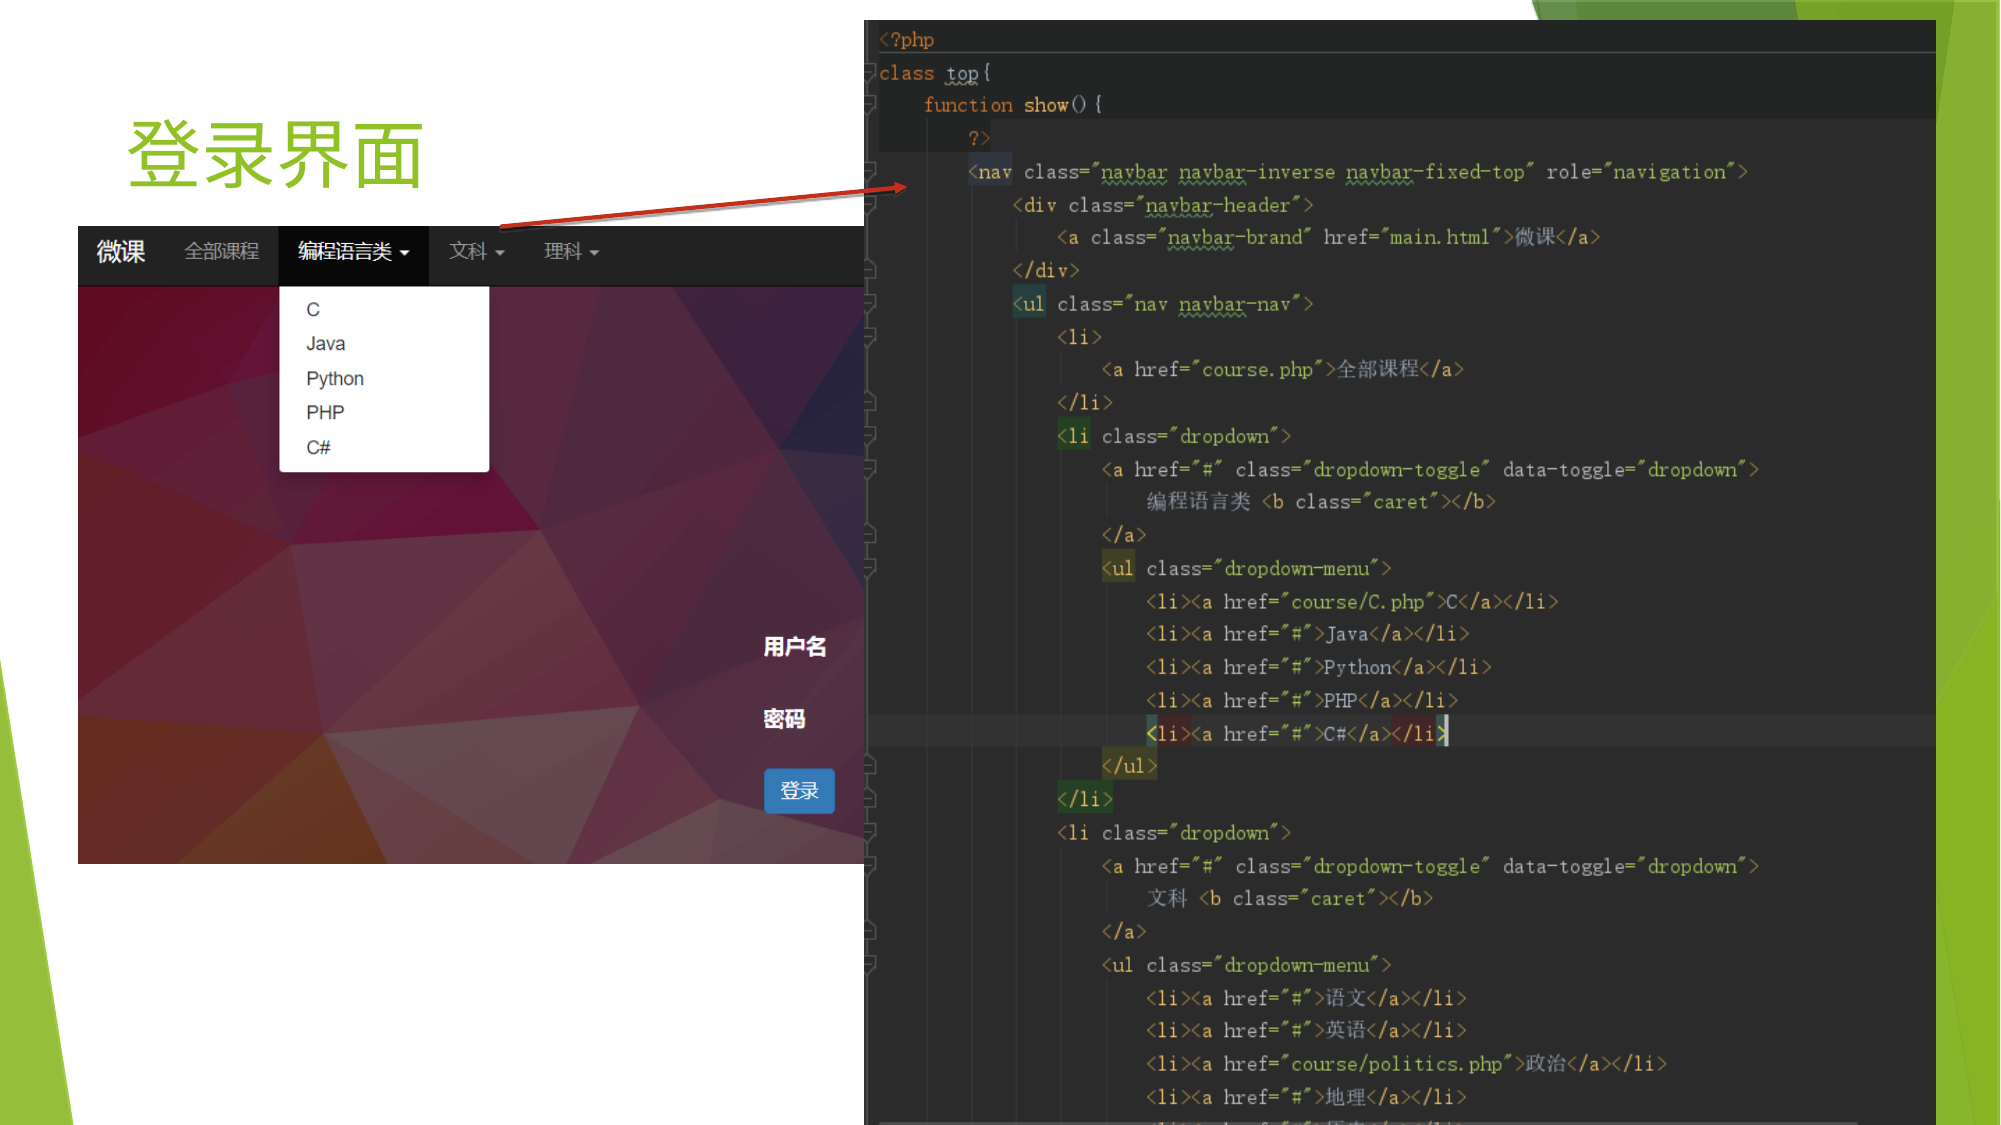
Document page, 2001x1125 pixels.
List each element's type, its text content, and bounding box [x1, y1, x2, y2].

picture [78, 20, 1936, 1125]
title 登录界面 [111, 99, 864, 226]
title 登录界面 [580, 198, 864, 226]
